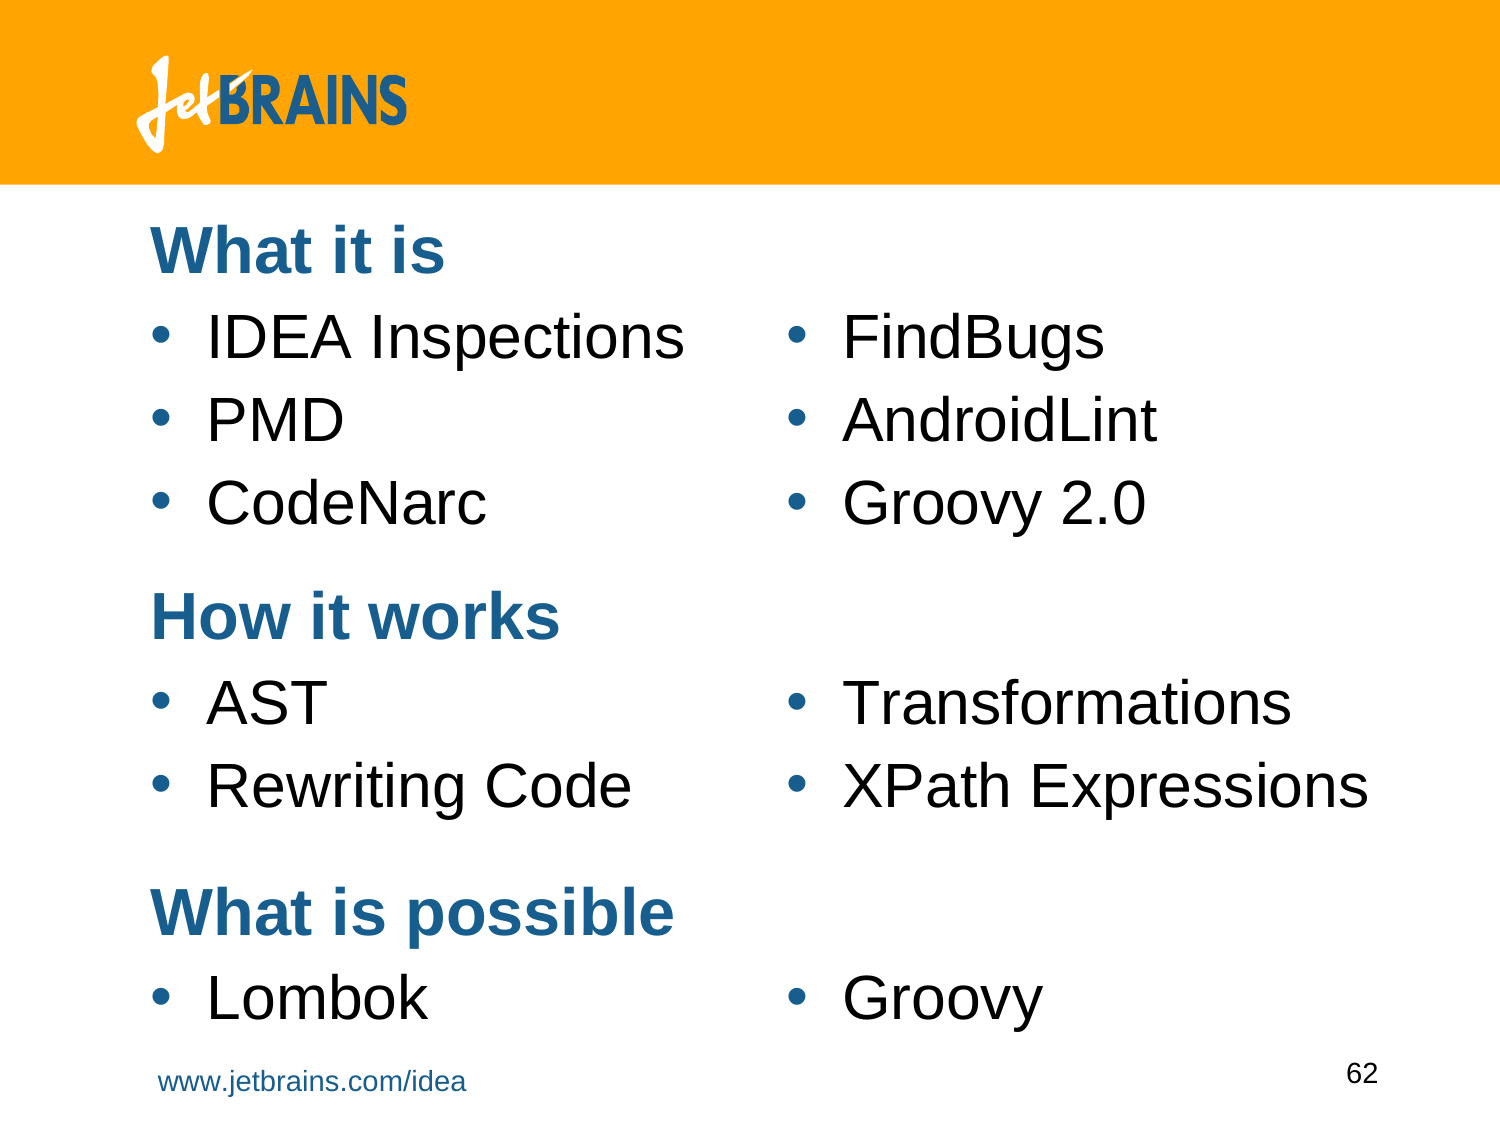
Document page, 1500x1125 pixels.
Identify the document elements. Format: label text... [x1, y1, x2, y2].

title How it works [135, 560, 1377, 667]
list AST Rewriting Code [135, 667, 741, 855]
list FindBugs AndroidLint Groovy 2.0 [771, 296, 1377, 560]
list Transformations XPath Expressions [771, 662, 1426, 855]
title What is possible [135, 855, 1377, 962]
list IDEA Inspections PMD CodeNarc [135, 300, 741, 560]
title What it is [135, 194, 1377, 300]
list Groovy [771, 958, 1426, 1125]
list Lombok [135, 962, 741, 1125]
